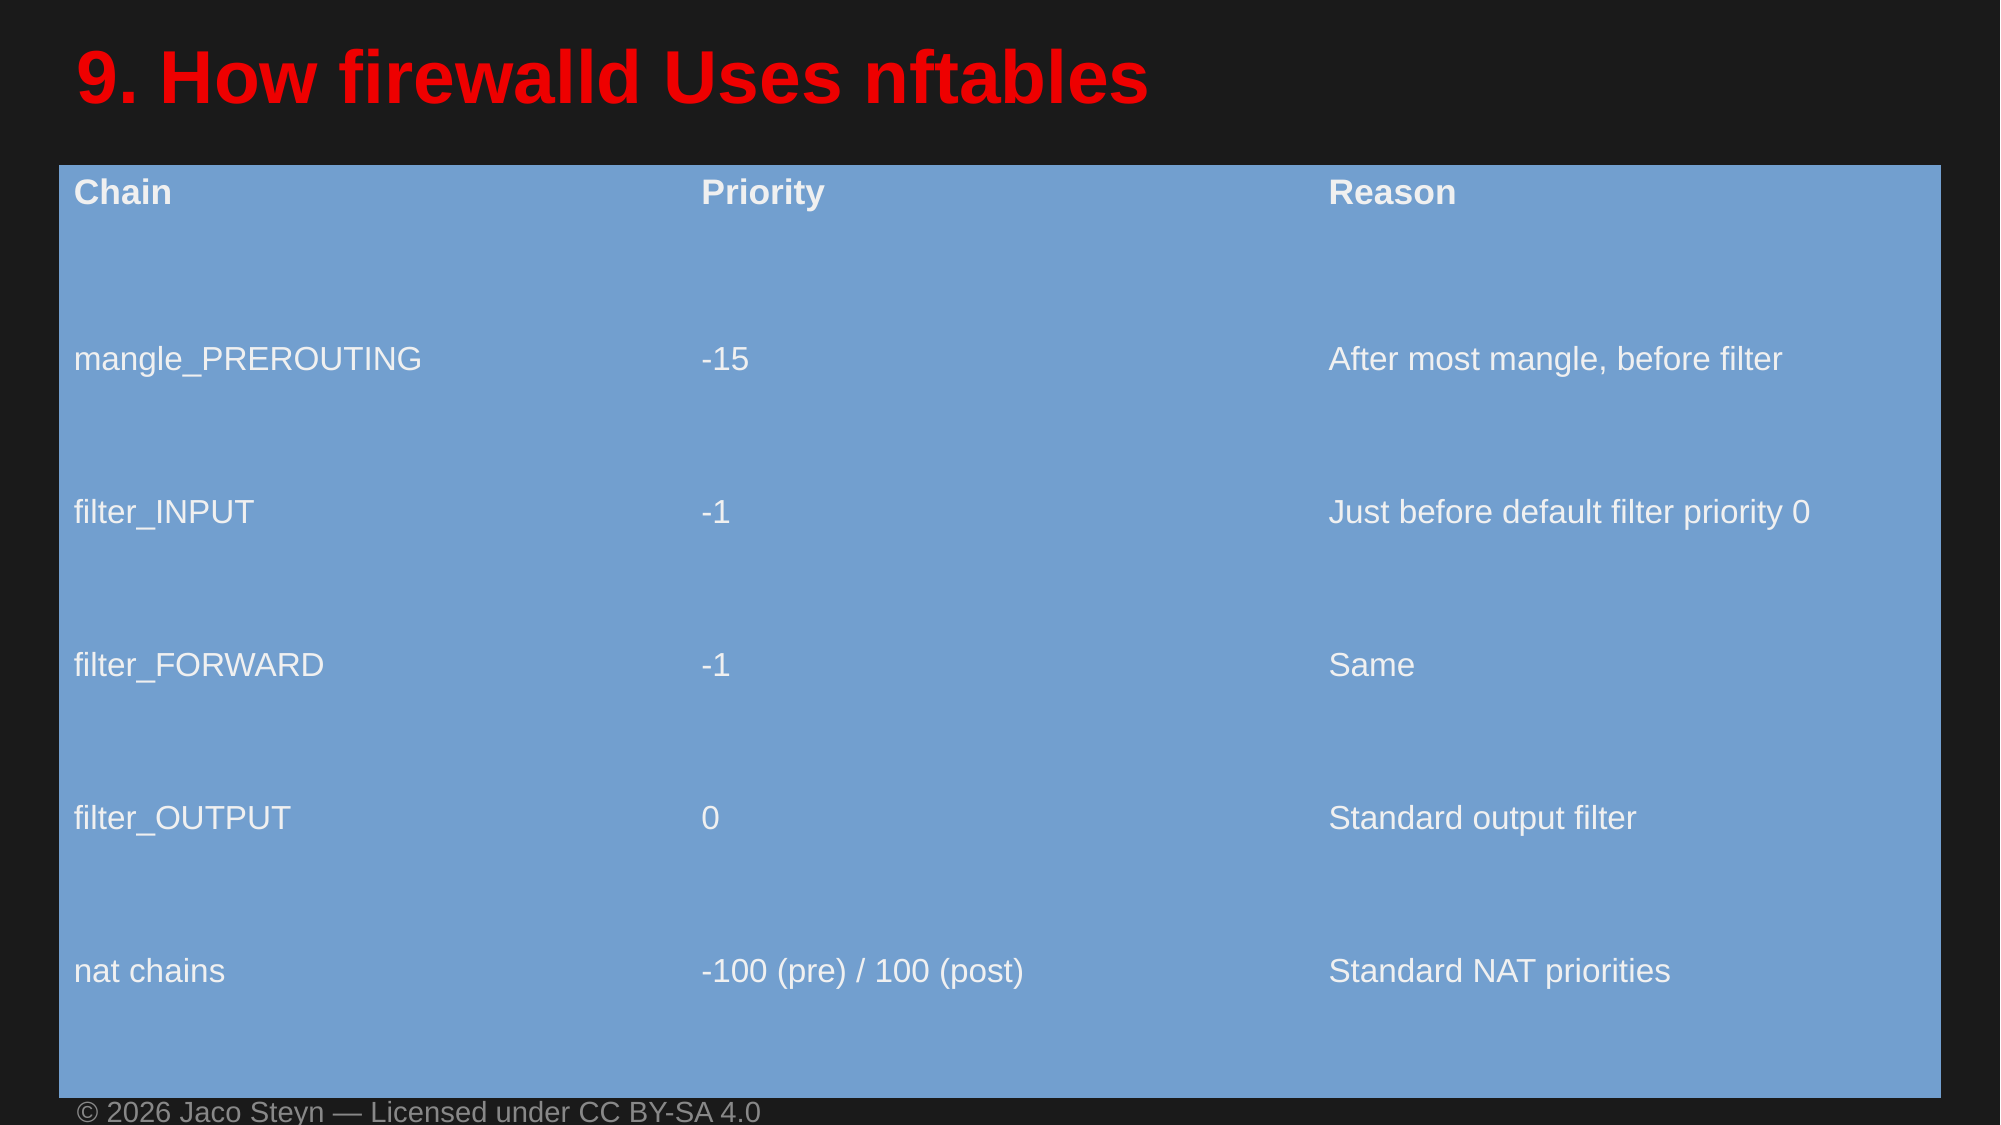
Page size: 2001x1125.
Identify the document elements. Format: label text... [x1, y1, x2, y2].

table_cell 0 [686, 792, 1314, 945]
text_box © 2026 Jaco Steyn — Licensed under CC BY-SA 4.0 [59, 1083, 1942, 1120]
table_header Priority [686, 165, 1314, 333]
table_cell -1 [686, 639, 1314, 792]
table_header Chain [59, 165, 686, 333]
table_cell Standard NAT priorities [1314, 945, 1941, 1083]
table_cell -100 (pre) / 100 (post) [686, 945, 1314, 1083]
table_cell filter_OUTPUT [59, 792, 686, 945]
table_header Reason [1314, 165, 1941, 333]
table_cell After most mangle, before filter [1314, 333, 1941, 486]
table_cell mangle_PREROUTING [59, 333, 686, 486]
table_cell filter_INPUT [59, 486, 686, 639]
table_cell Standard output filter [1314, 792, 1941, 945]
table_cell Just before default filter priority 0 [1314, 486, 1941, 639]
table_cell -1 [686, 486, 1314, 639]
table_cell filter_FORWARD [59, 639, 686, 792]
table_cell -15 [686, 333, 1314, 486]
table_cell nat chains [59, 945, 686, 1083]
text_box 9. How firewalld Uses nftables [59, 23, 1942, 142]
table_cell Same [1314, 639, 1941, 792]
